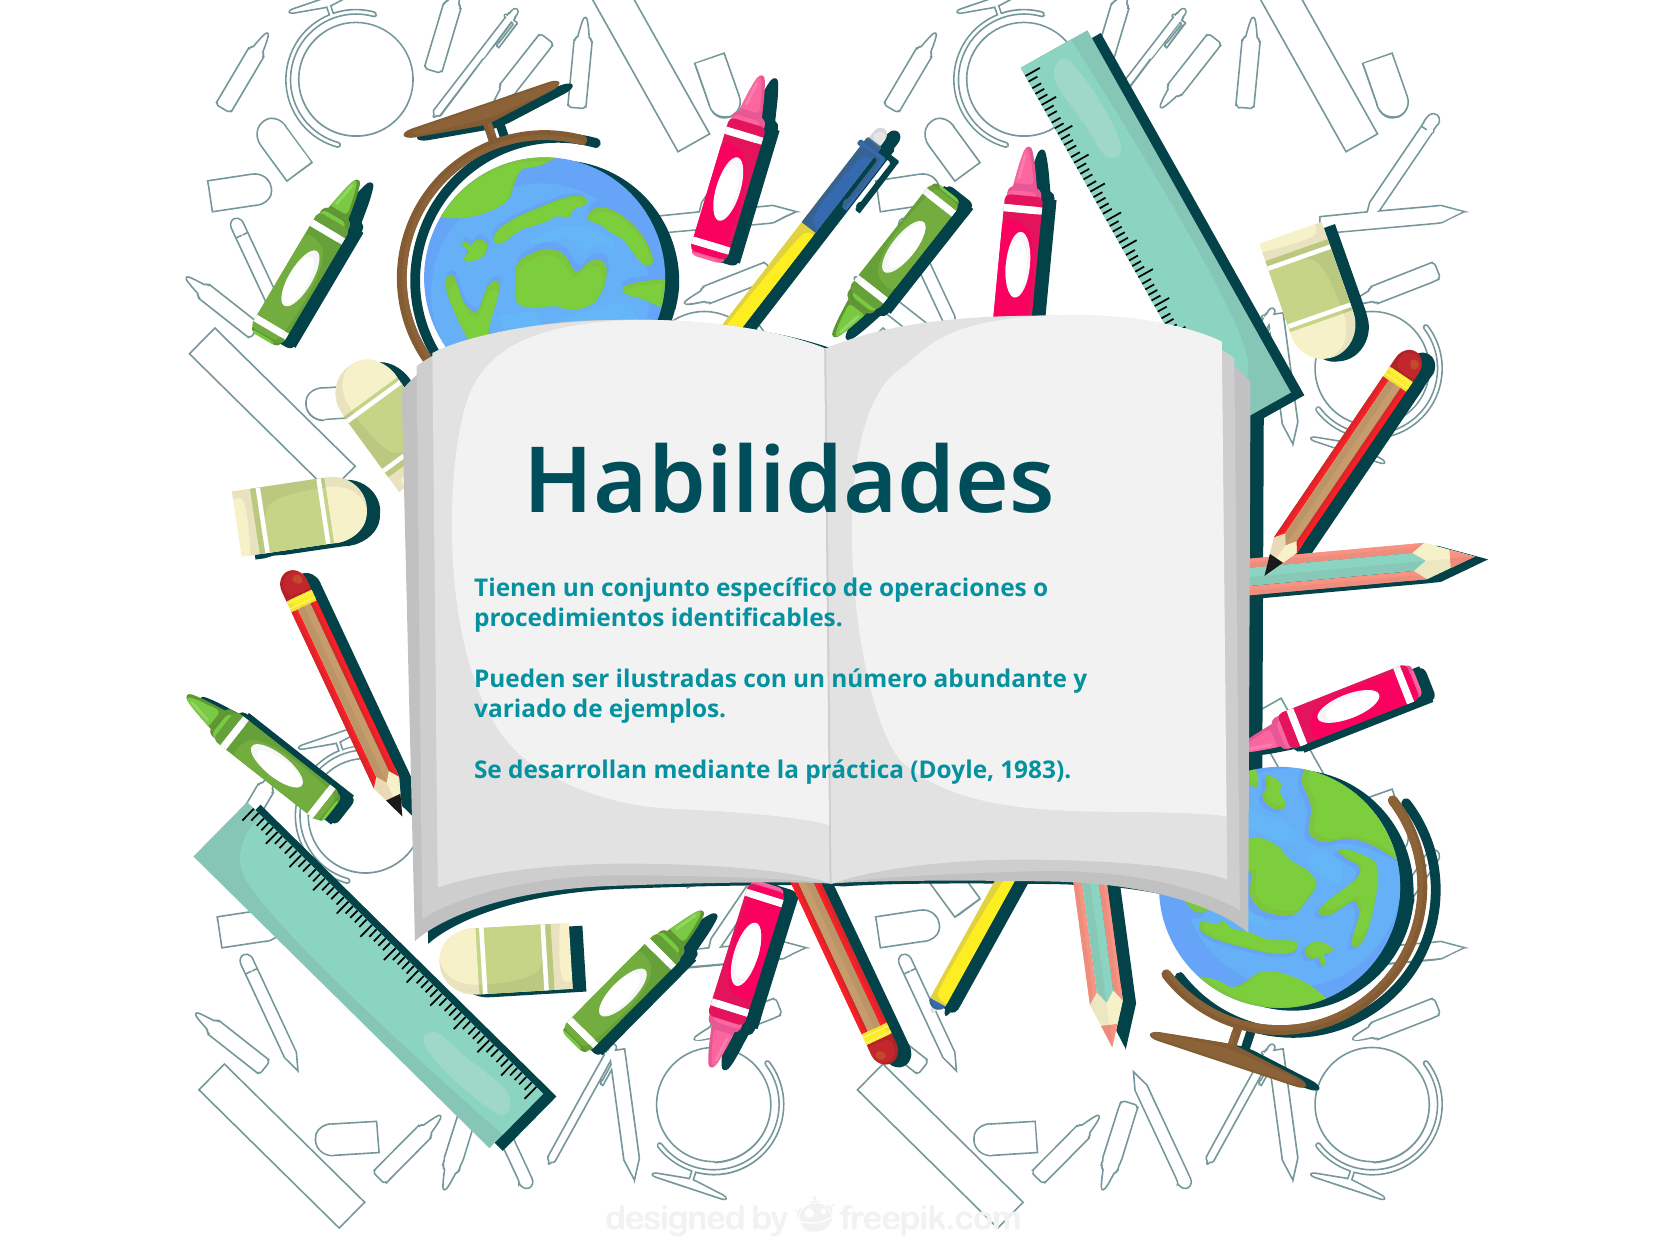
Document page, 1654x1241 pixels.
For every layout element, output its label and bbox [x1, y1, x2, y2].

picture [136, 0, 1524, 1241]
